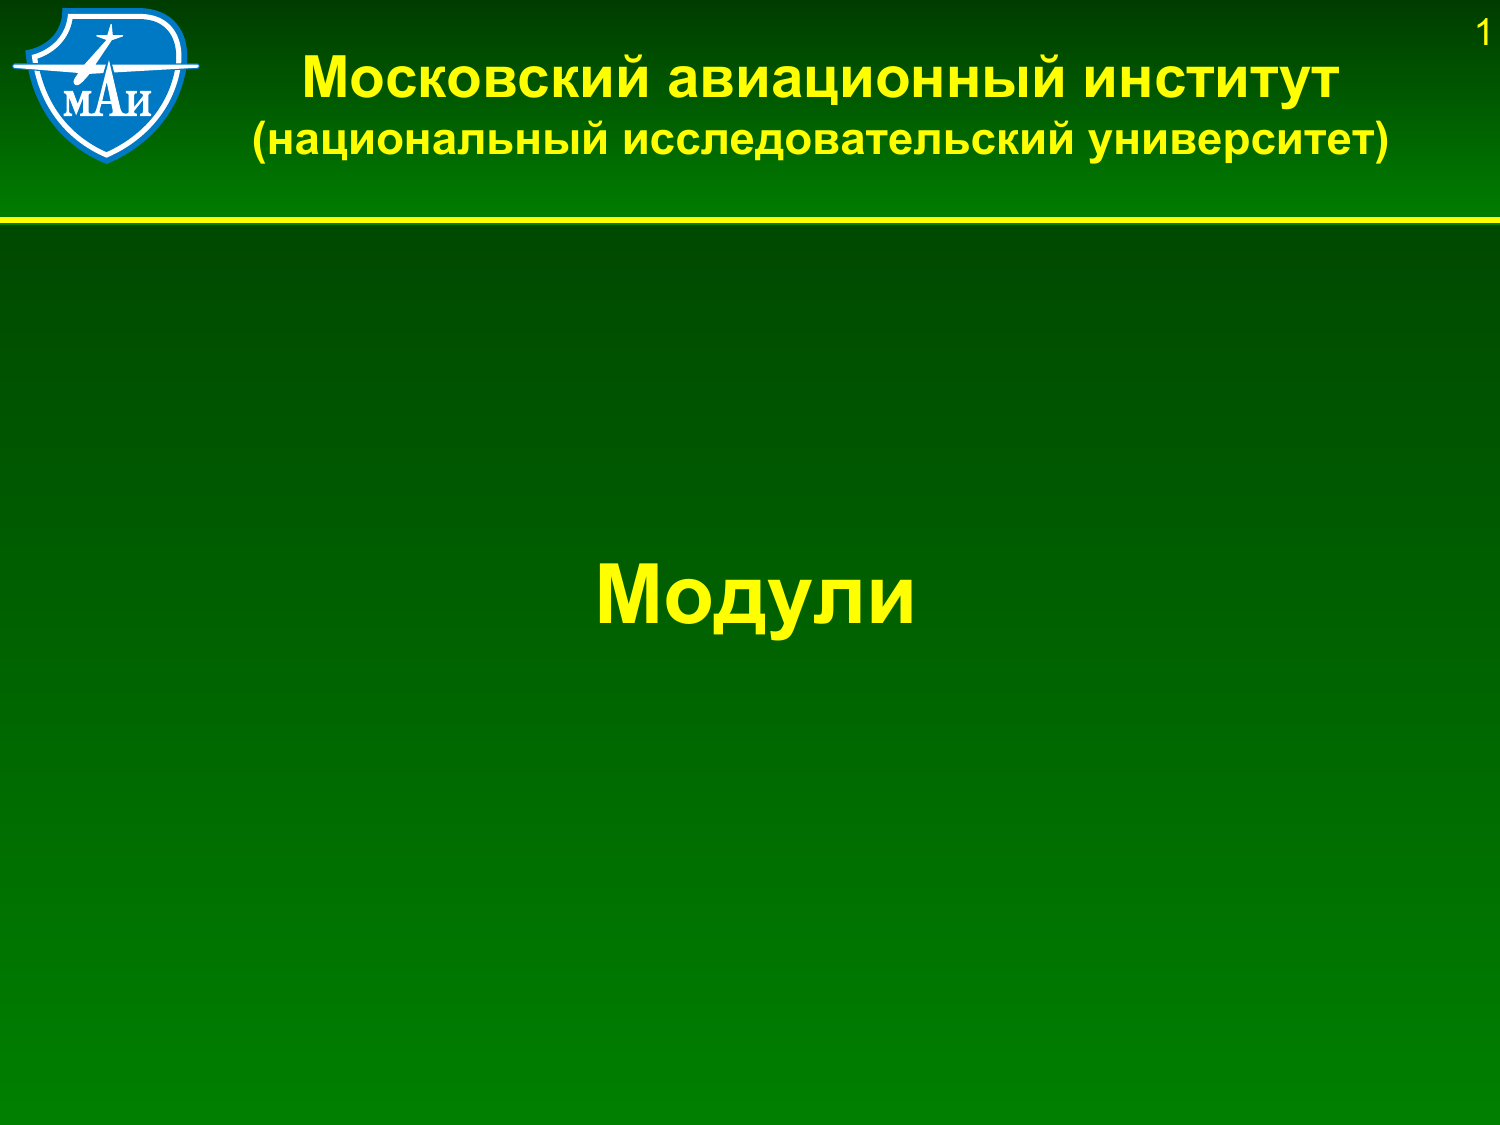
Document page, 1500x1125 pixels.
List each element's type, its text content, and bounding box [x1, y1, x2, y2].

text_box Модули [35, 531, 1477, 650]
text_box Московский авиационный институт (национальный исследовательский университет) [224, 31, 1418, 172]
picture [12, 8, 200, 165]
